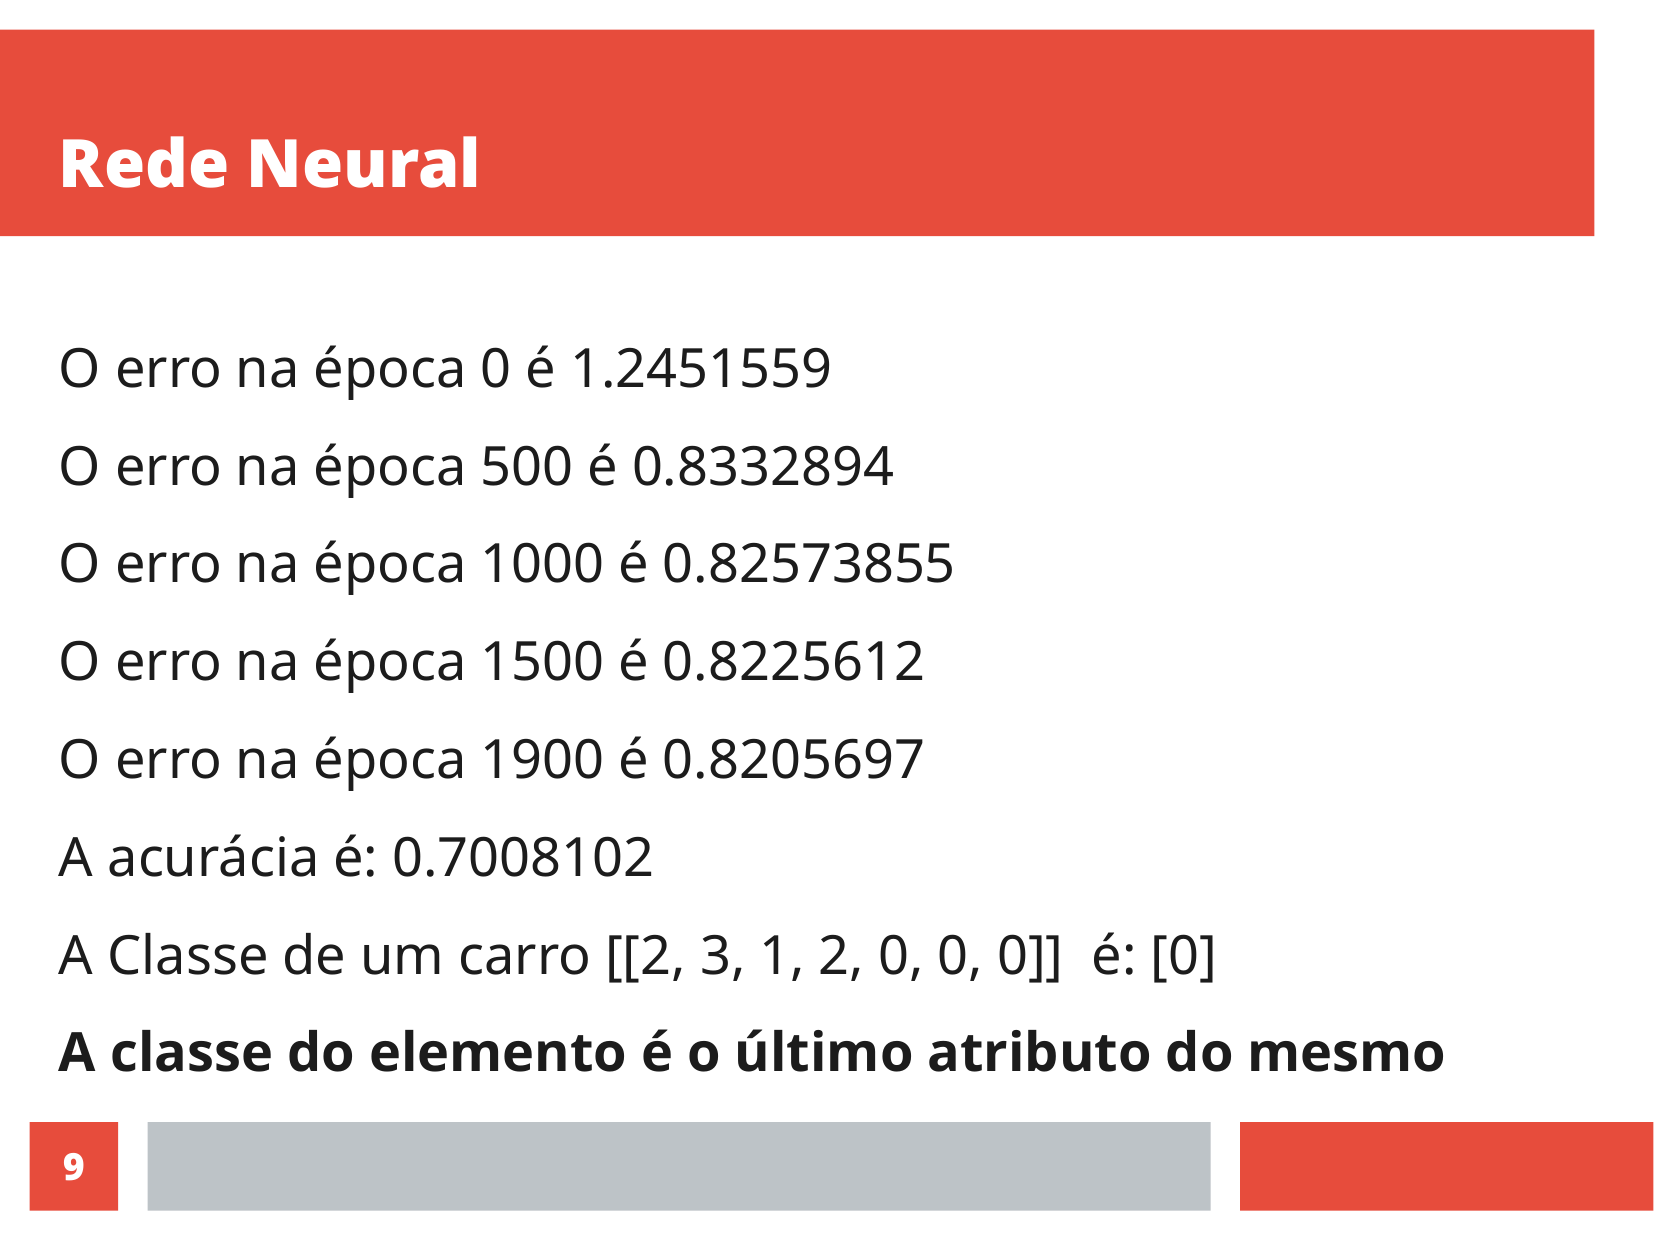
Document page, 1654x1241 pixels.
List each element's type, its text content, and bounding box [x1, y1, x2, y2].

list O erro na época 0 é 1.2451559 O erro na época 500 é 0.8332894 O erro na época 1000 é 0.82573855 O erro na época 1500 é 0.8225612 O erro na época 1900 é 0.8205697 A acurácia é: 0.7008102 A Classe de um carro [[2, 3, 1, 2, 0, 0, 0]] é: [0] A classe do elemento é o último atributo do mesmo [59, 324, 1565, 1093]
title Rede Neural [59, 59, 1595, 207]
